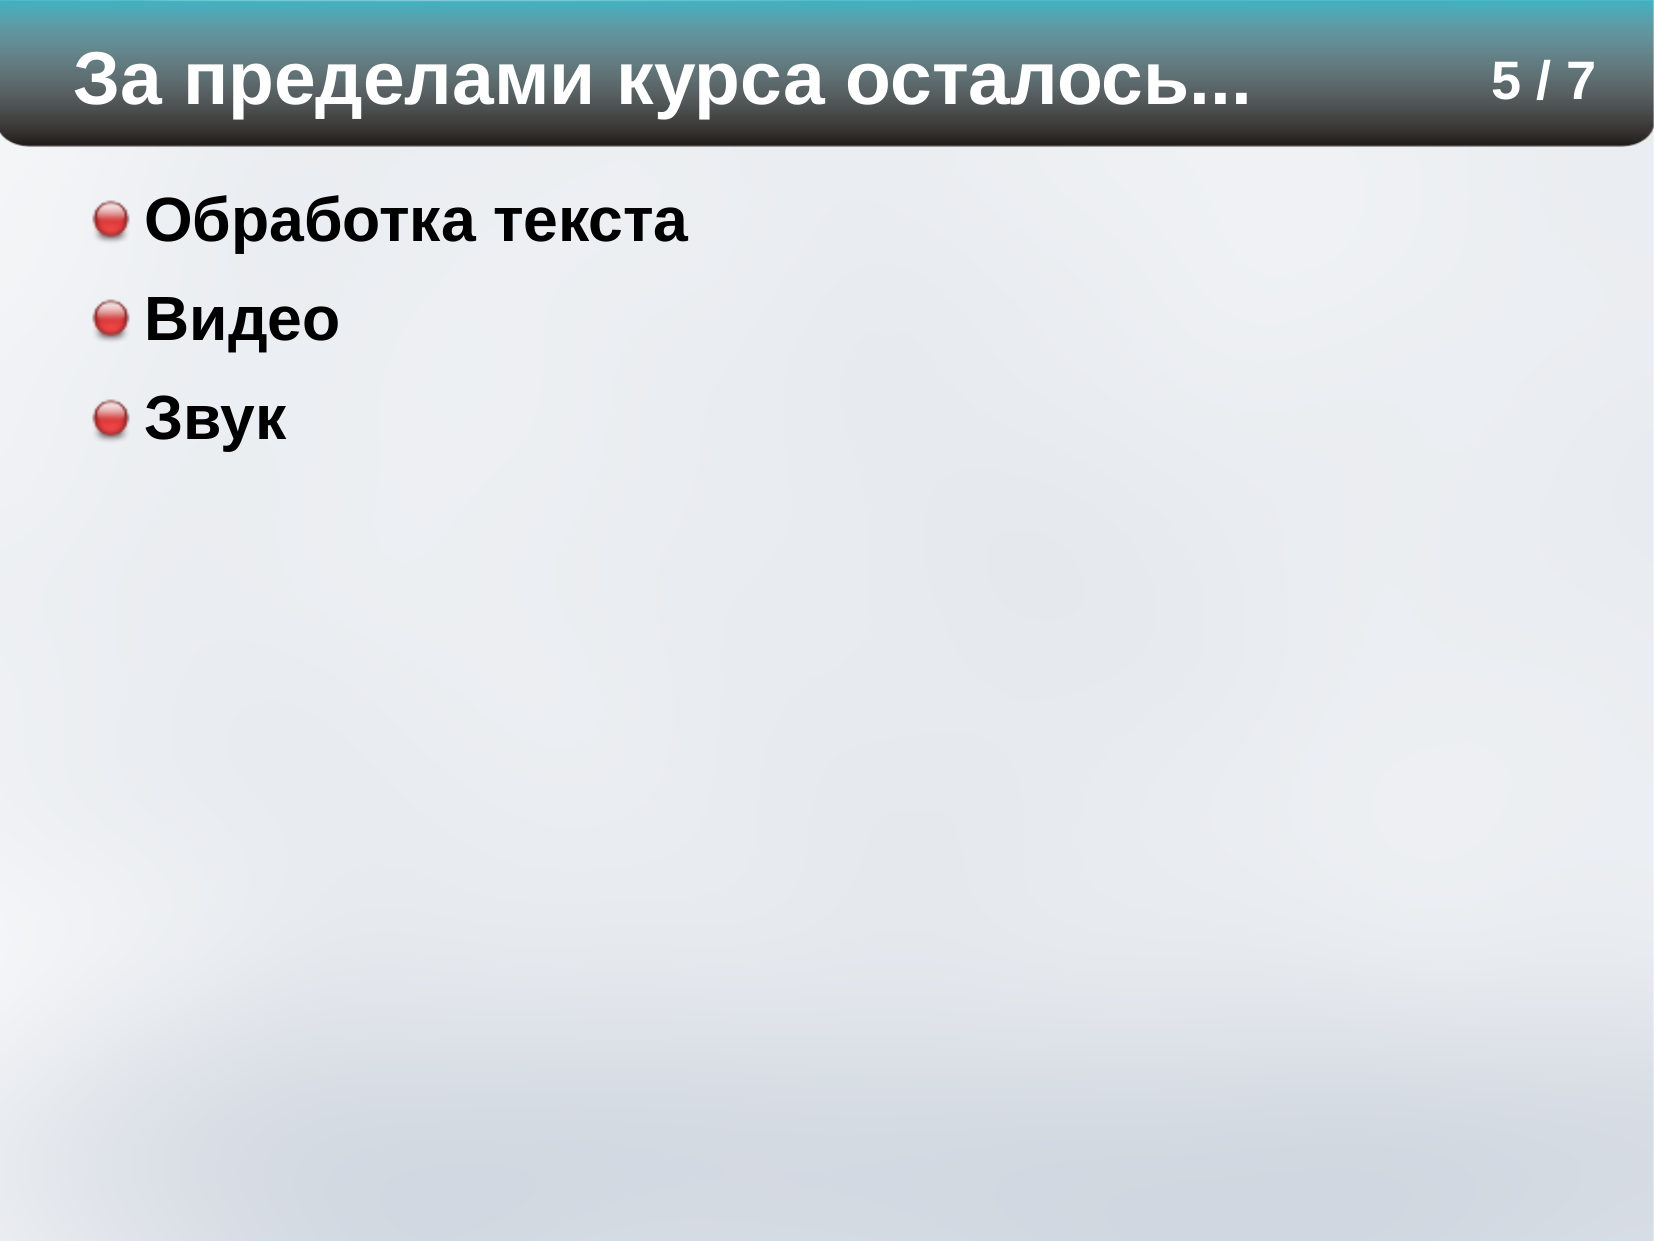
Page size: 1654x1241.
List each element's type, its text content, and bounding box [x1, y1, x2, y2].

text_box Обработка текста Видео Звук [70, 177, 1625, 461]
text_box За пределами курса осталось... [59, 29, 1418, 129]
text_box <номер> / 7 [1476, 42, 1654, 179]
picture [0, 0, 1654, 1241]
